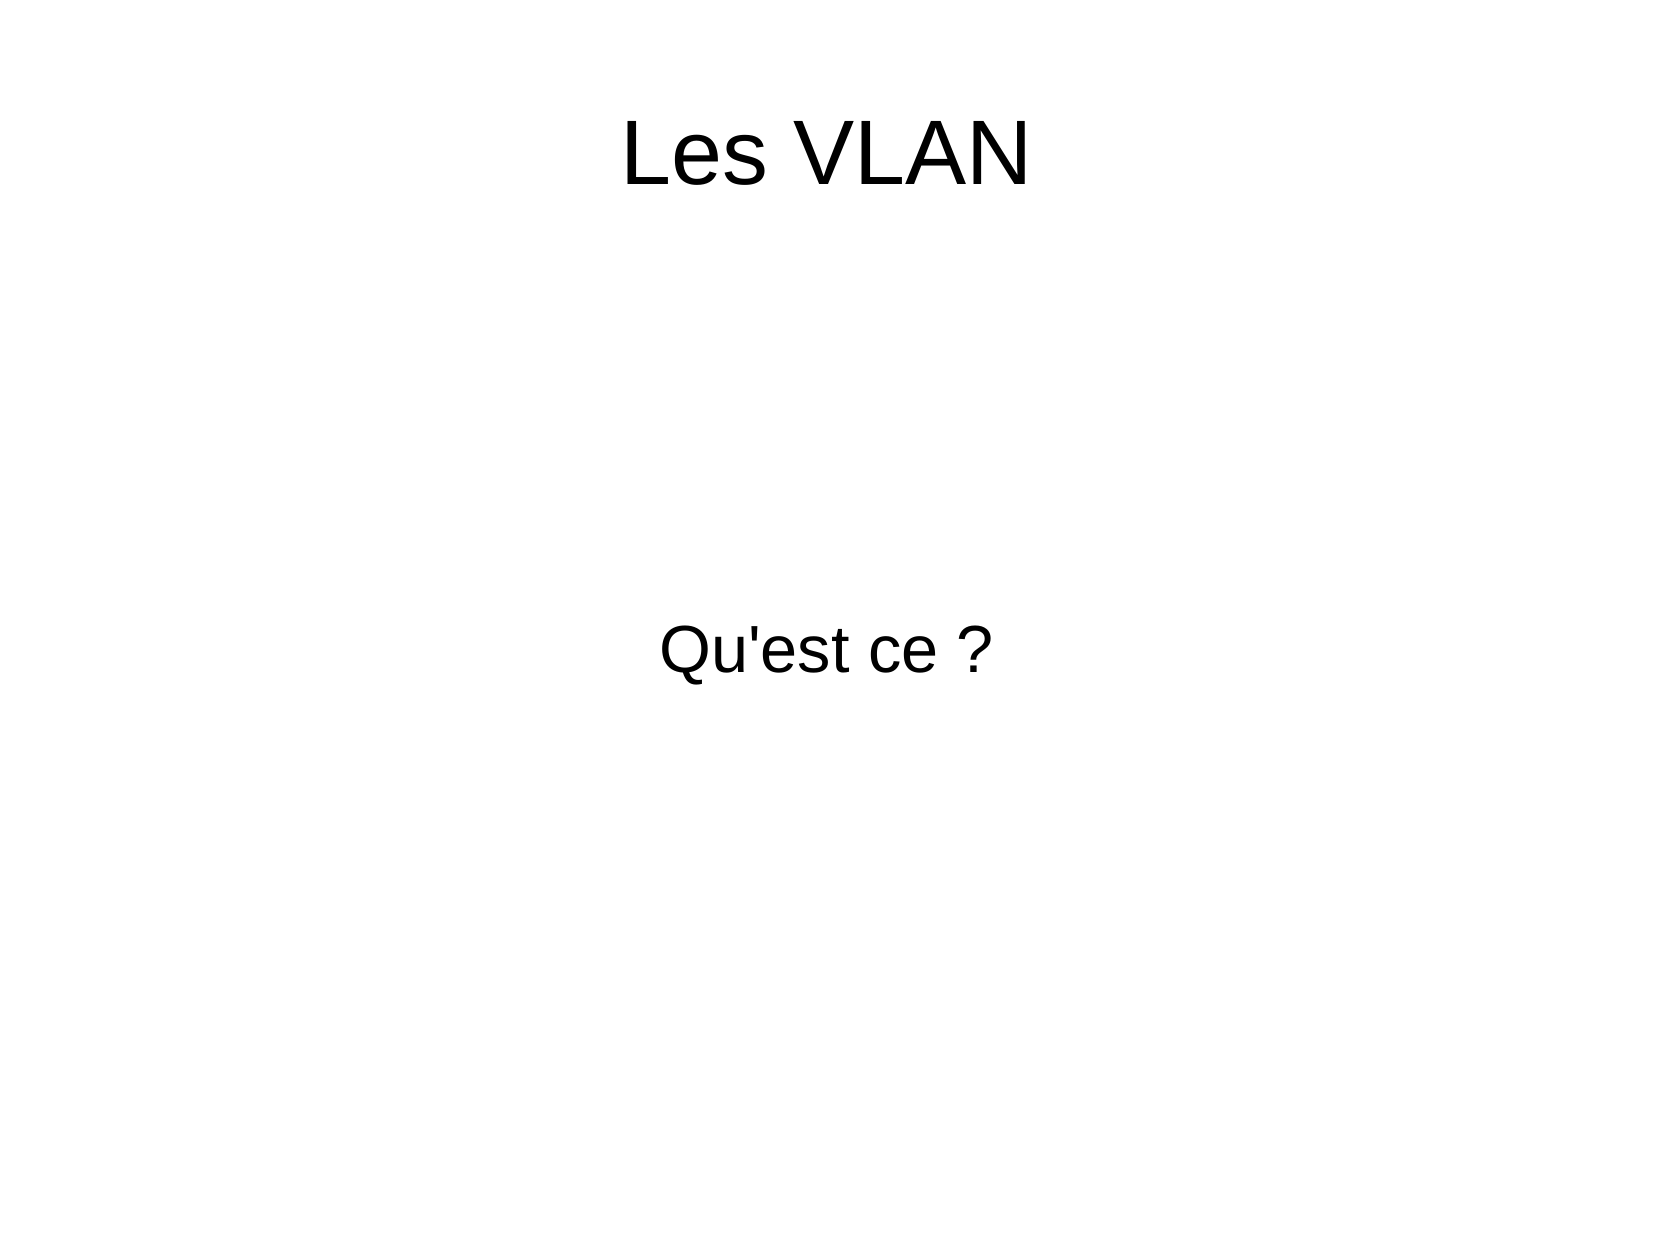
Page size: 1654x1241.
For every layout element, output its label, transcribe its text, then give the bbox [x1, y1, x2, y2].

title Les VLAN [82, 49, 1571, 257]
subtitle Qu'est ce ? [82, 290, 1571, 1010]
